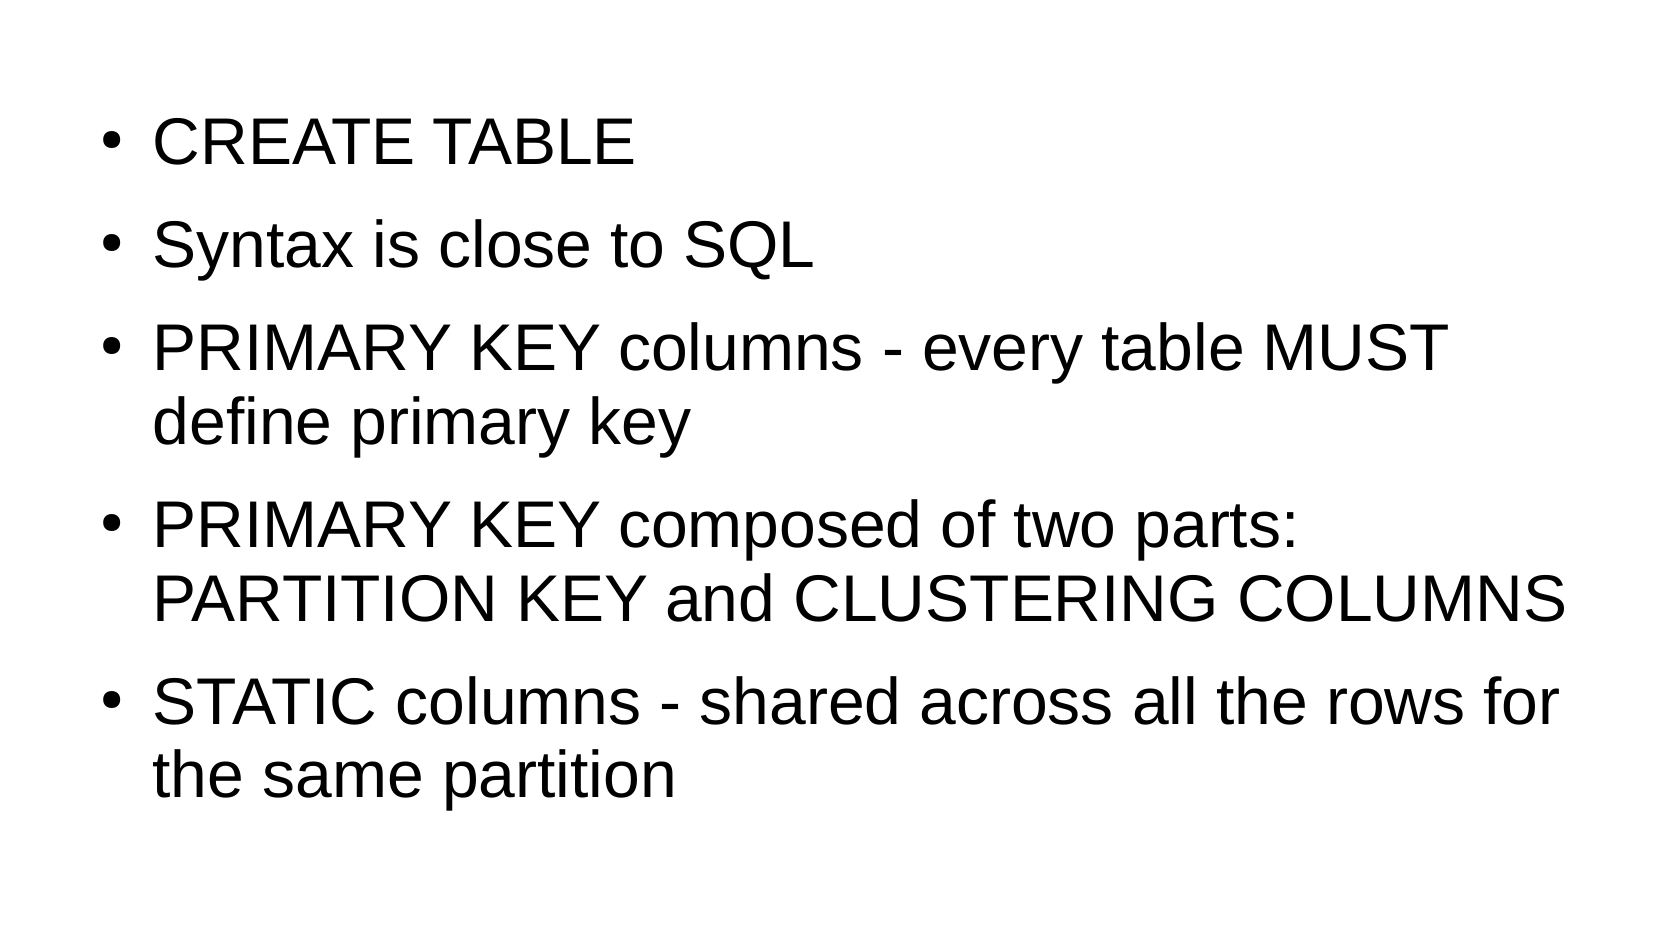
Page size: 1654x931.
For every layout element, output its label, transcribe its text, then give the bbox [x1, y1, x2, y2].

list CREATE TABLE Syntax is close to SQL PRIMARY KEY columns - every table MUST define primary key PRIMARY KEY composed of two parts: PARTITION KEY and CLUSTERING COLUMNS STATIC columns - shared across all the rows for the same partition [82, 105, 1571, 826]
